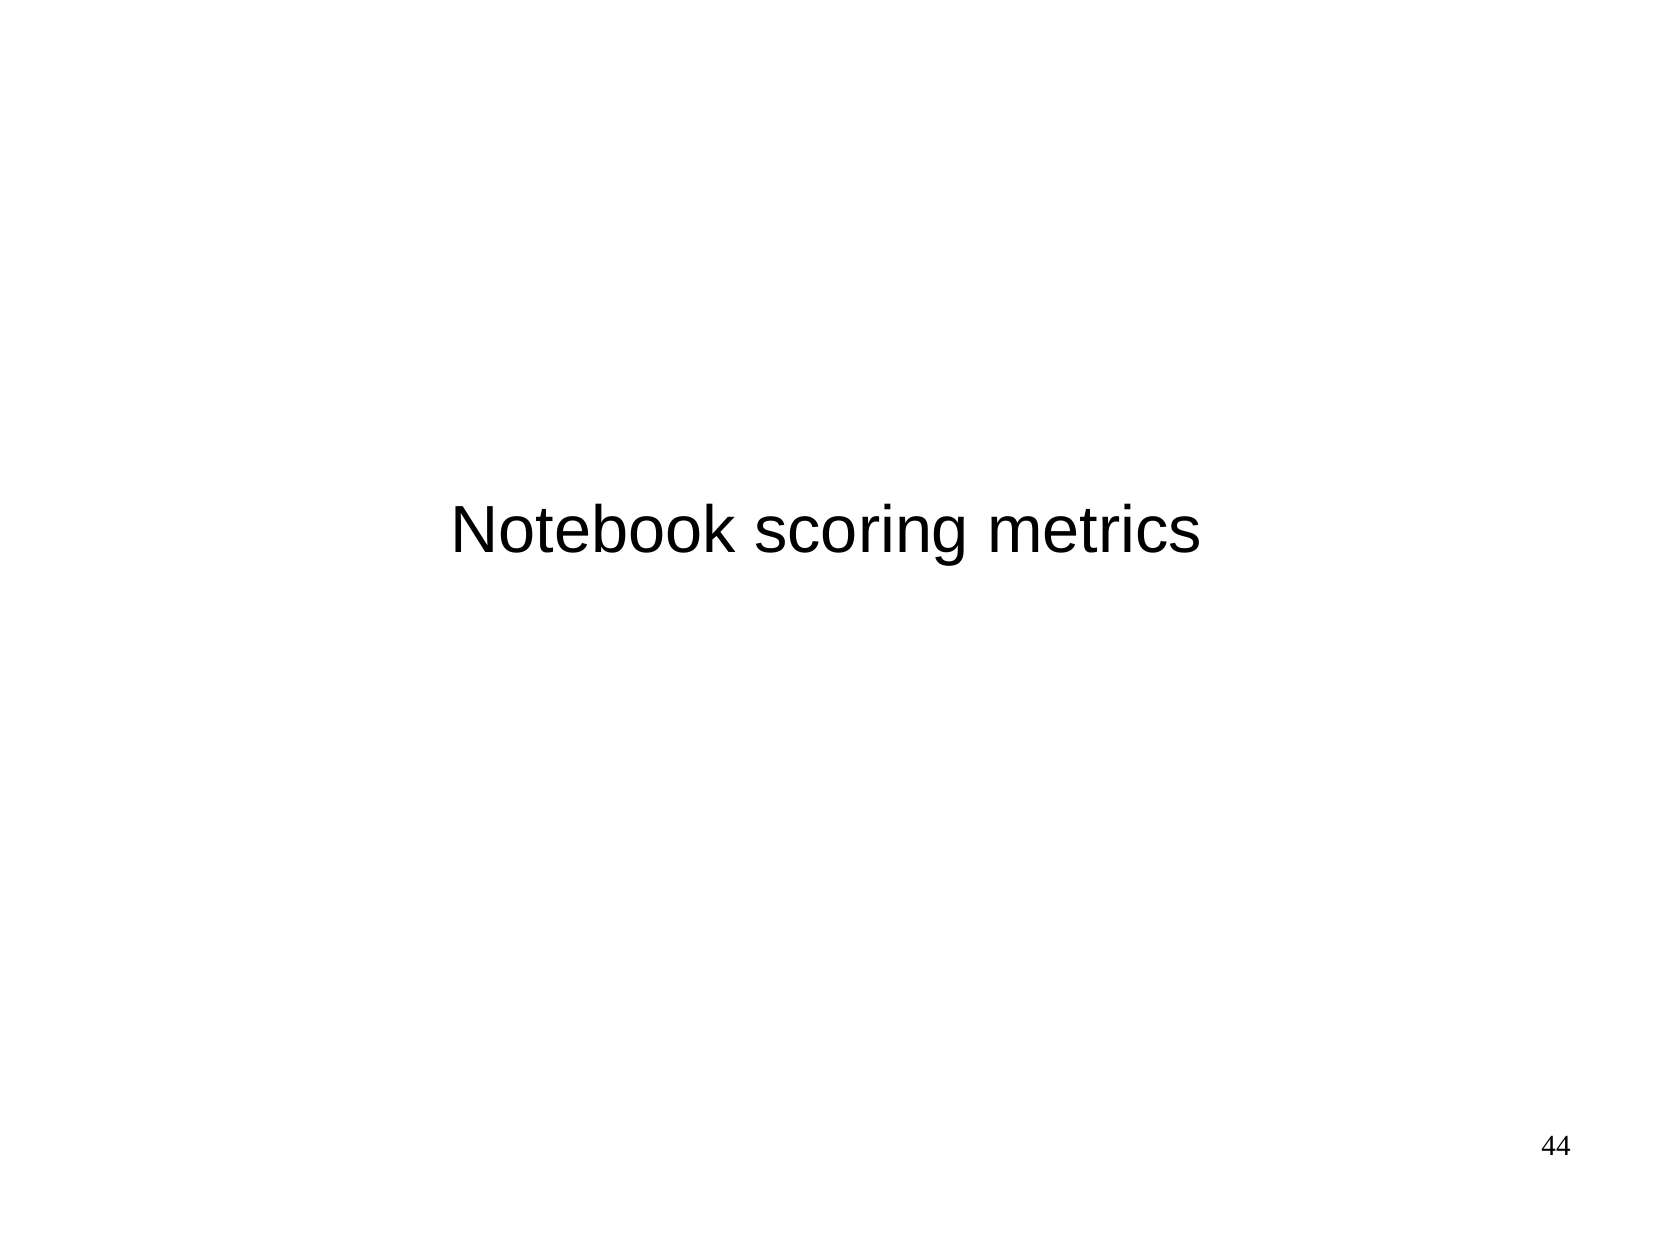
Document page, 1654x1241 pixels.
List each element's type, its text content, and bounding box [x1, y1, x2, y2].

subtitle Notebook scoring metrics [82, 49, 1571, 1010]
